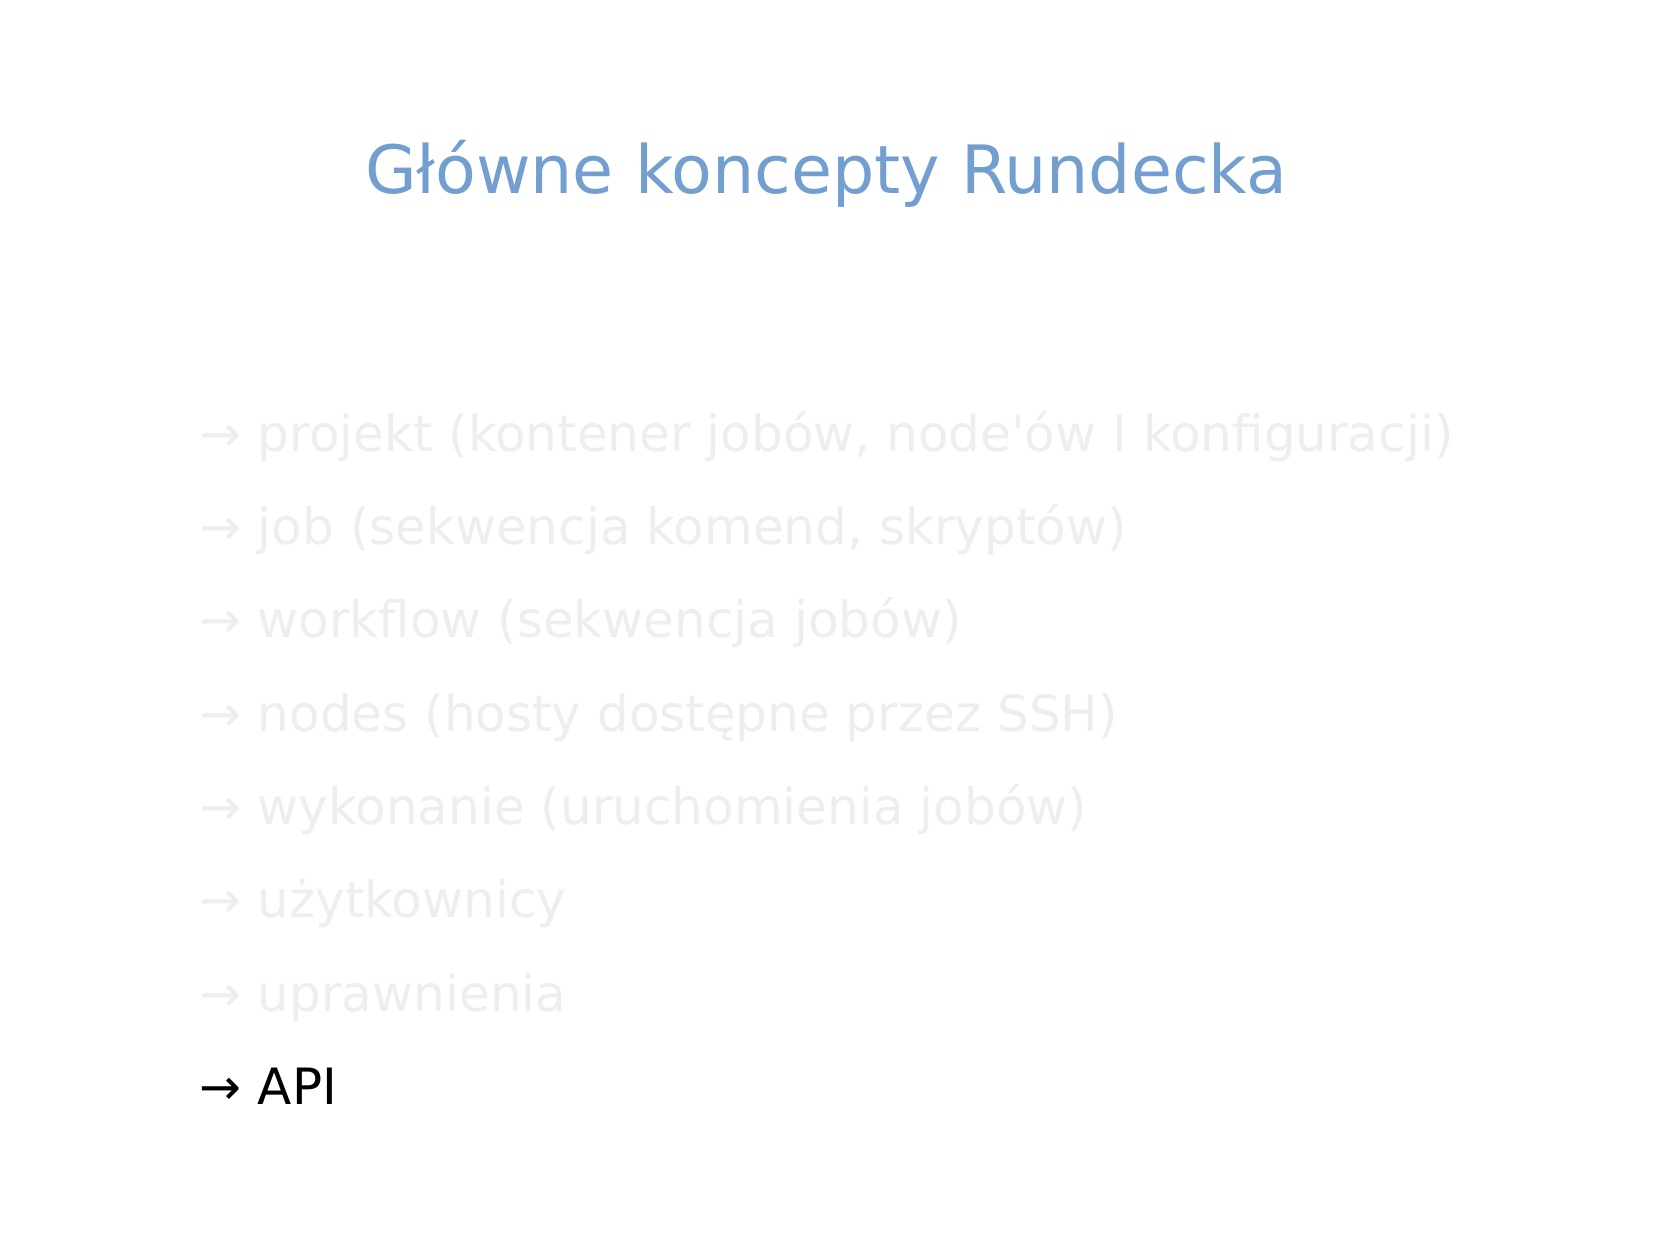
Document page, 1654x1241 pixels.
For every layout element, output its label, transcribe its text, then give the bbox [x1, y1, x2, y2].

text_box Główne koncepty Rundecka [350, 123, 1304, 217]
text_box → projekt (kontener jobów, node'ów I konfiguracji) → job (sekwencja komend, skryptów) → workflow (sekwencja jobów) → nodes (hosty dostępne przez SSH) → wykonanie (uruchomienia jobów) → użytkownicy → uprawnienia → API [185, 368, 1469, 1095]
